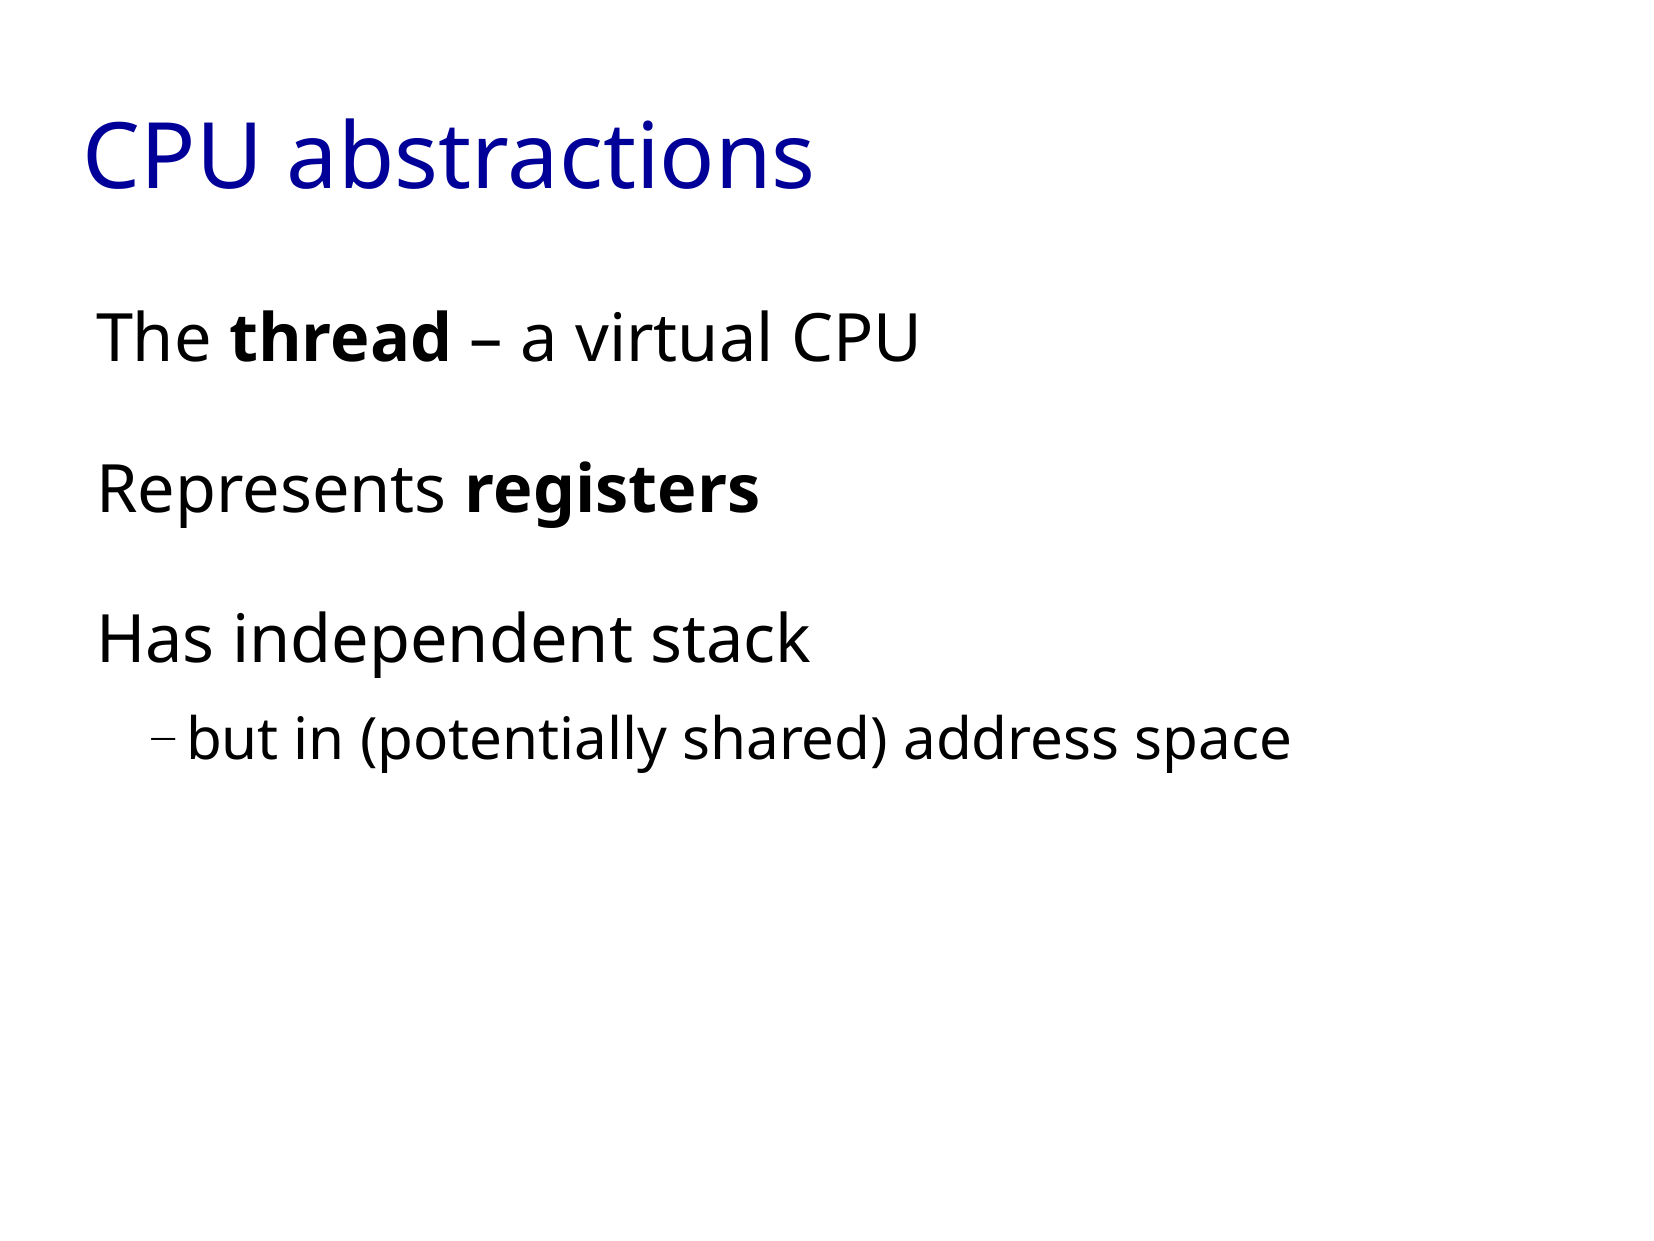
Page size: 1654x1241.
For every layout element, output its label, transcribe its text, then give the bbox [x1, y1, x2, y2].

list The thread – a virtual CPU Represents registers Has independent stack but in (potentially shared) address space [60, 290, 1571, 1096]
title CPU abstractions [82, 49, 1571, 257]
